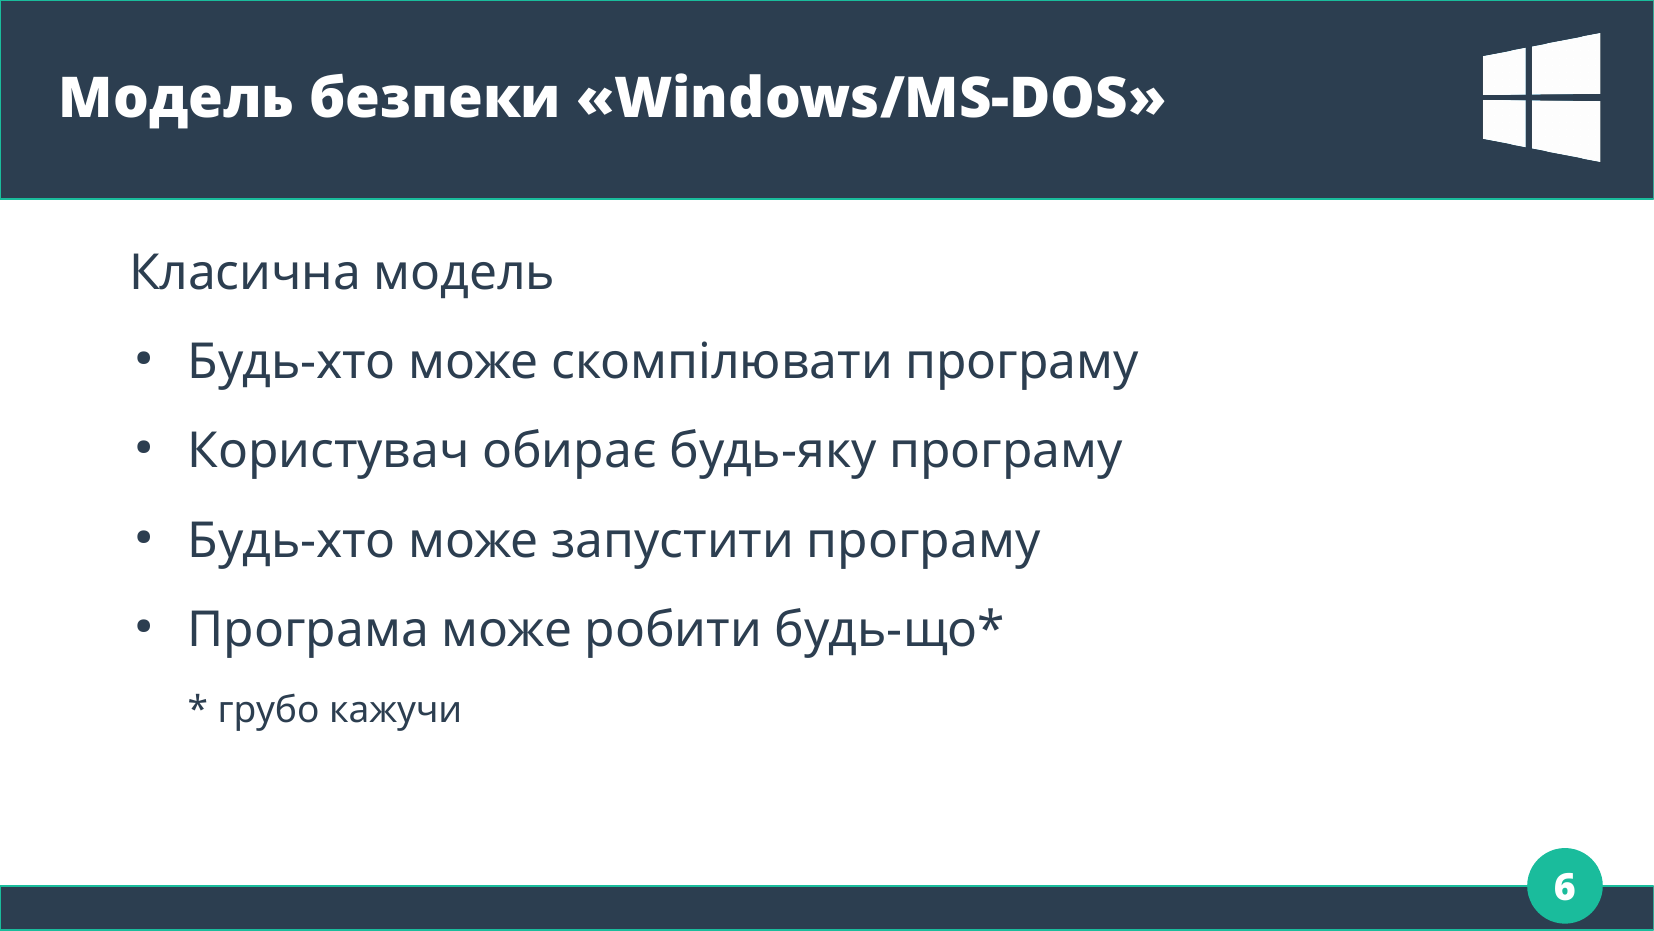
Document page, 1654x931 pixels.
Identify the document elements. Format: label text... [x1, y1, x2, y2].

title Модель безпеки «Windows/MS-DOS» [59, 37, 1452, 156]
list Класична модель Будь-хто може скомпілювати програму Користувач обирає будь-яку програму Будь-хто може запустити програму Програма може робити будь-що* * грубо кажучи [59, 236, 1595, 739]
picture [1452, 8, 1631, 187]
